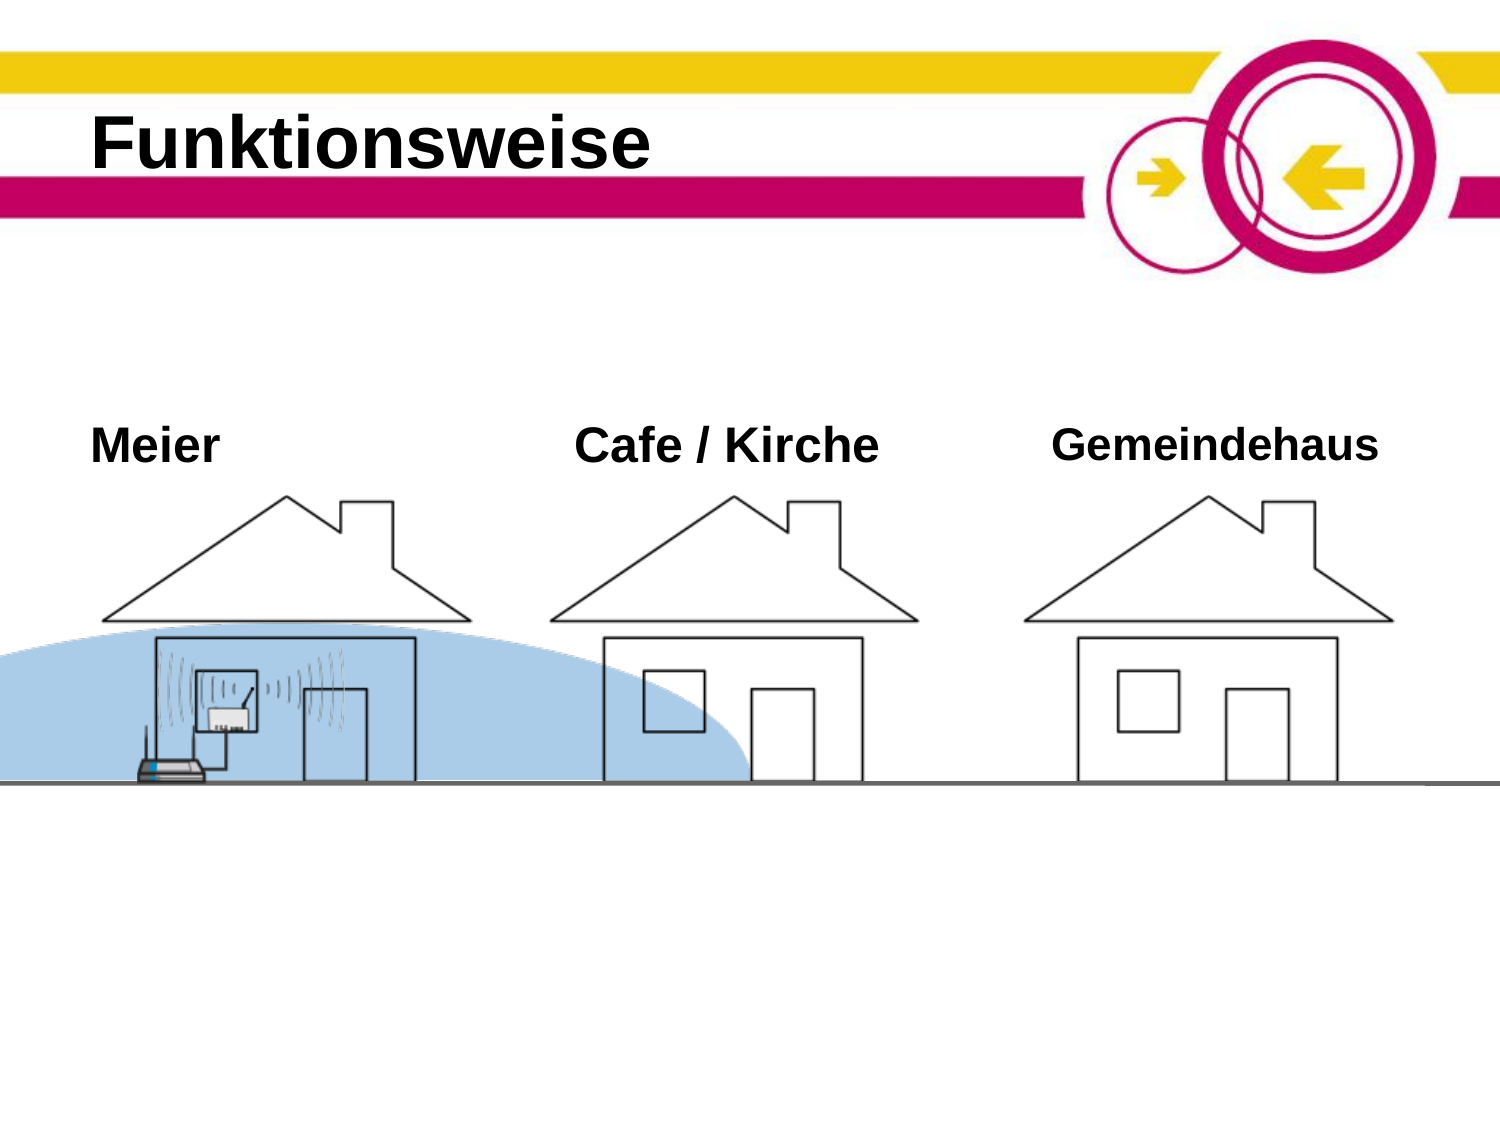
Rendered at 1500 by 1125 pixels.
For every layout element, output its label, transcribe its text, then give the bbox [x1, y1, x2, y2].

picture [1023, 495, 1395, 781]
picture [0, 495, 920, 784]
text_box Meier [75, 397, 383, 485]
text_box Funktionsweise [75, 11, 1425, 200]
text_box Gemeindehaus [1036, 397, 1406, 485]
text_box Cafe / Kirche [559, 397, 957, 485]
